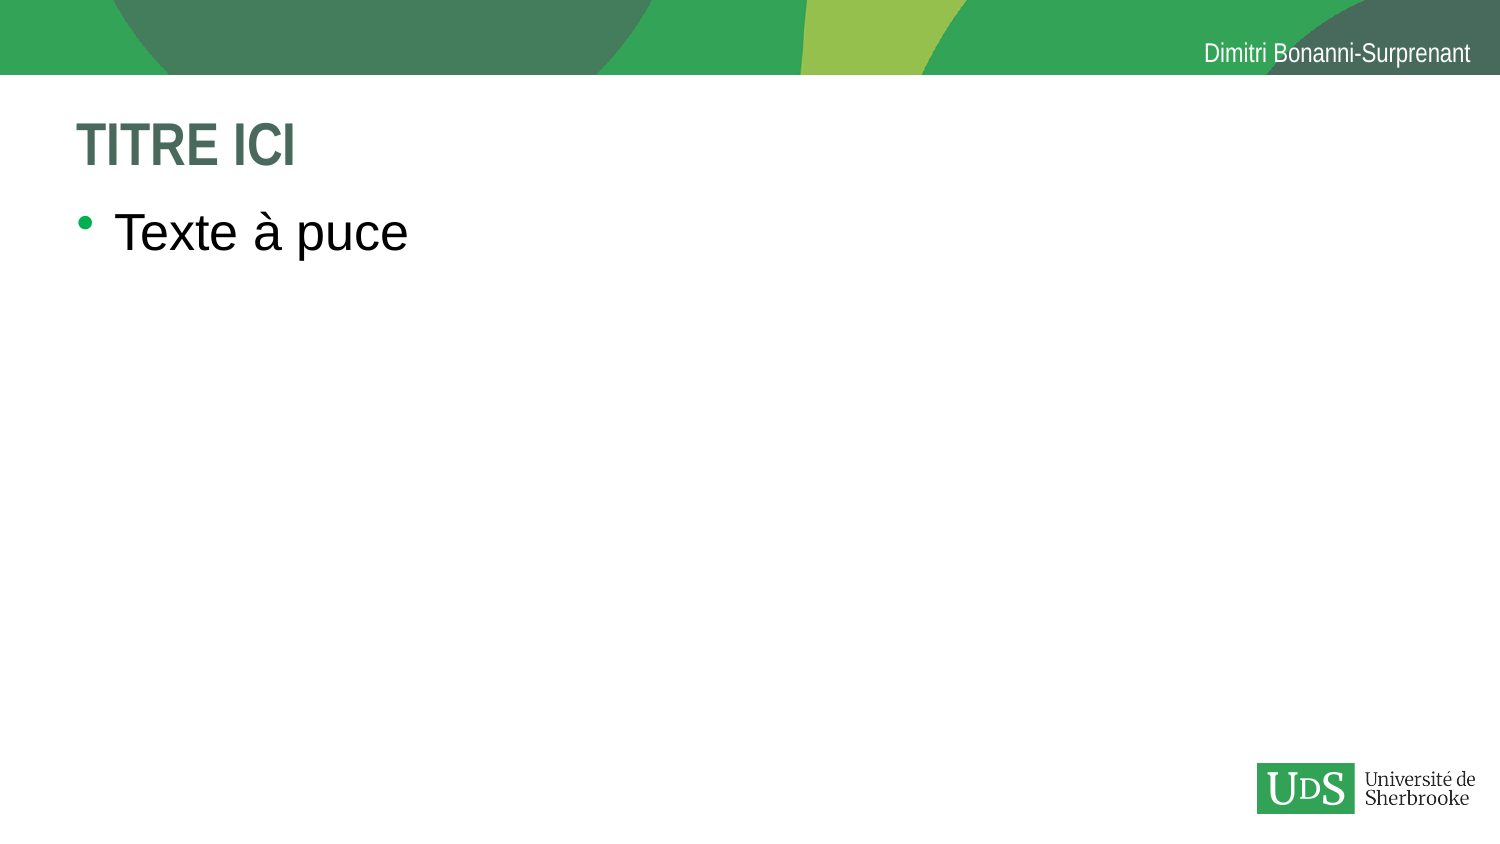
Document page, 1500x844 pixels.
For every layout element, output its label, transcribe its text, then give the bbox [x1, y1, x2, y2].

title Titre ici [76, 104, 1471, 189]
picture [0, 0, 1500, 75]
picture [1257, 763, 1475, 814]
list Texte à puce [76, 198, 1459, 729]
